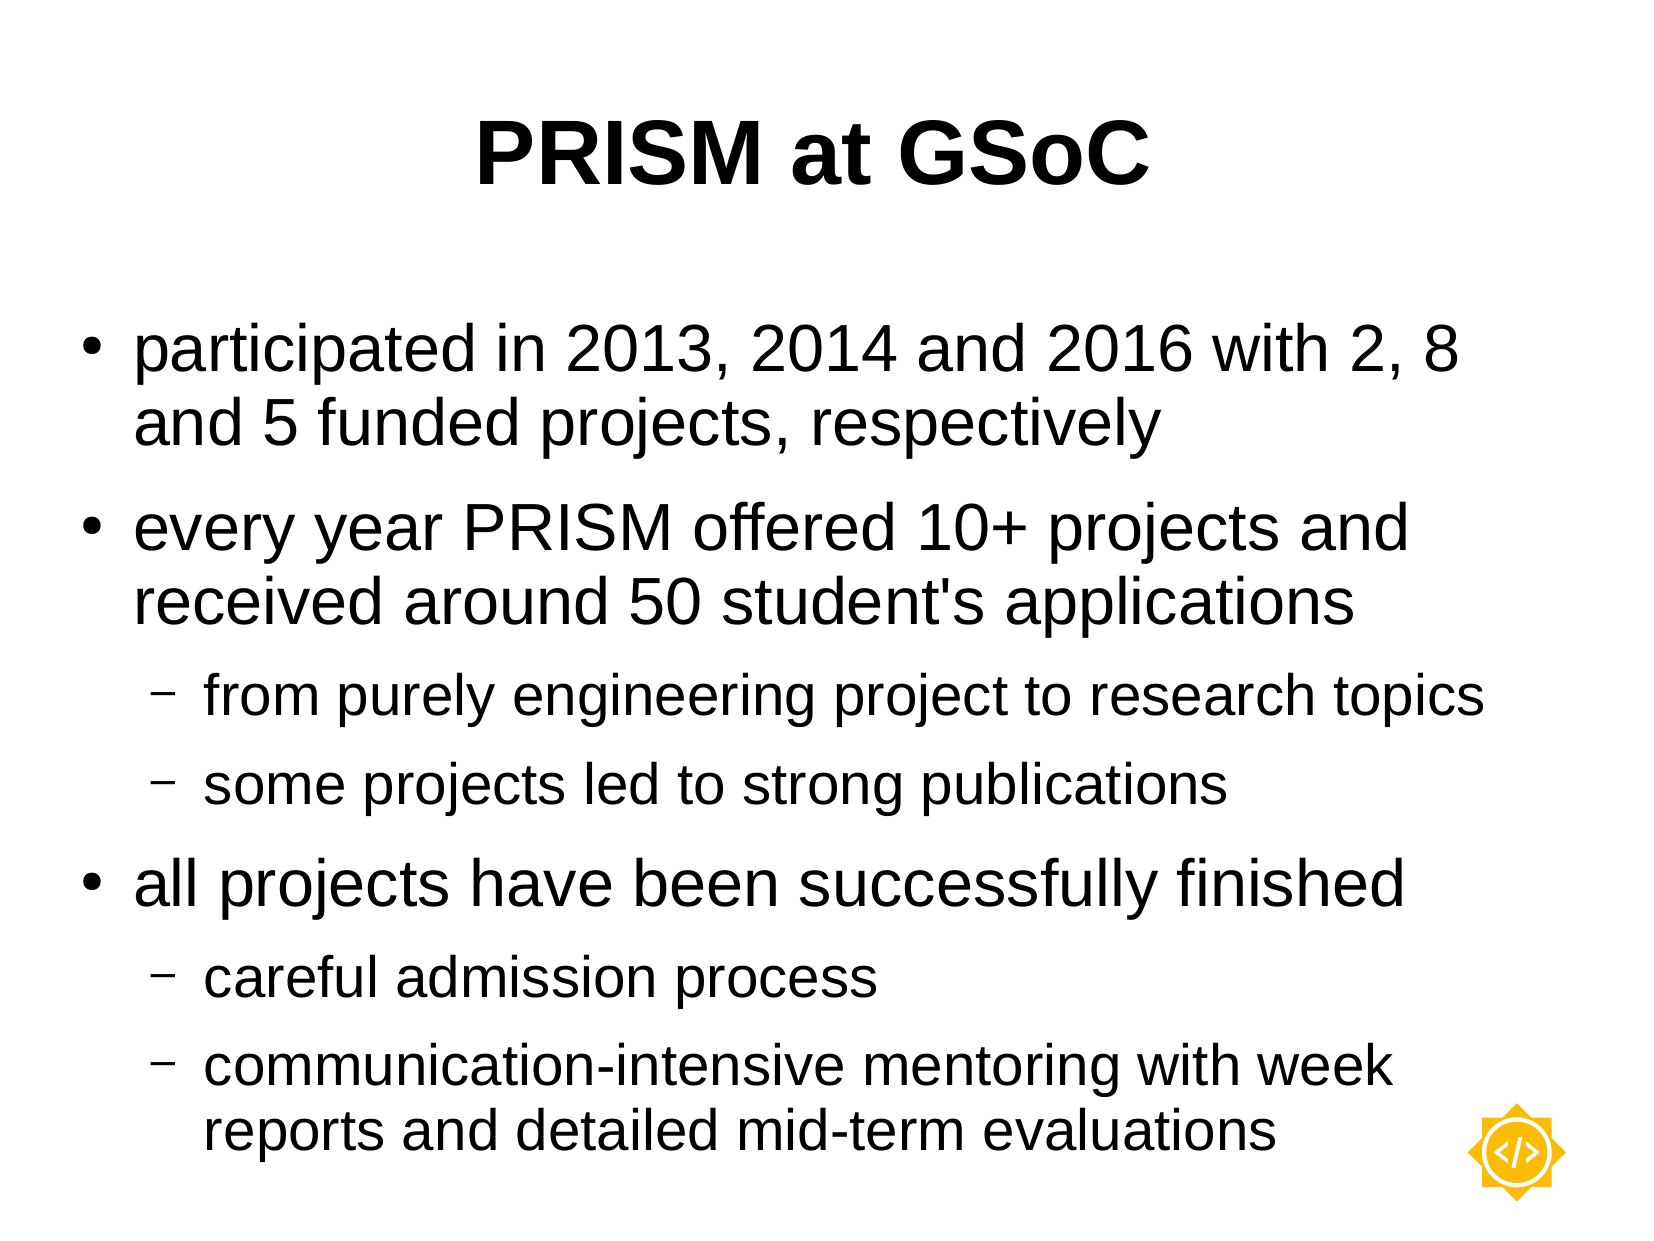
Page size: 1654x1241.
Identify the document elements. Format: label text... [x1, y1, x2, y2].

title PRISM at GSoC [82, 49, 1571, 257]
list participated in 2013, 2014 and 2016 with 2, 8 and 5 funded projects, respectively every year PRISM offered 10+ projects and received around 50 student's applications from purely engineering project to research topics some projects led to strong publications all projects have been successfully finished careful admission process communication-intensive mentoring with week reports and detailed mid-term evaluations [62, 310, 1551, 1030]
